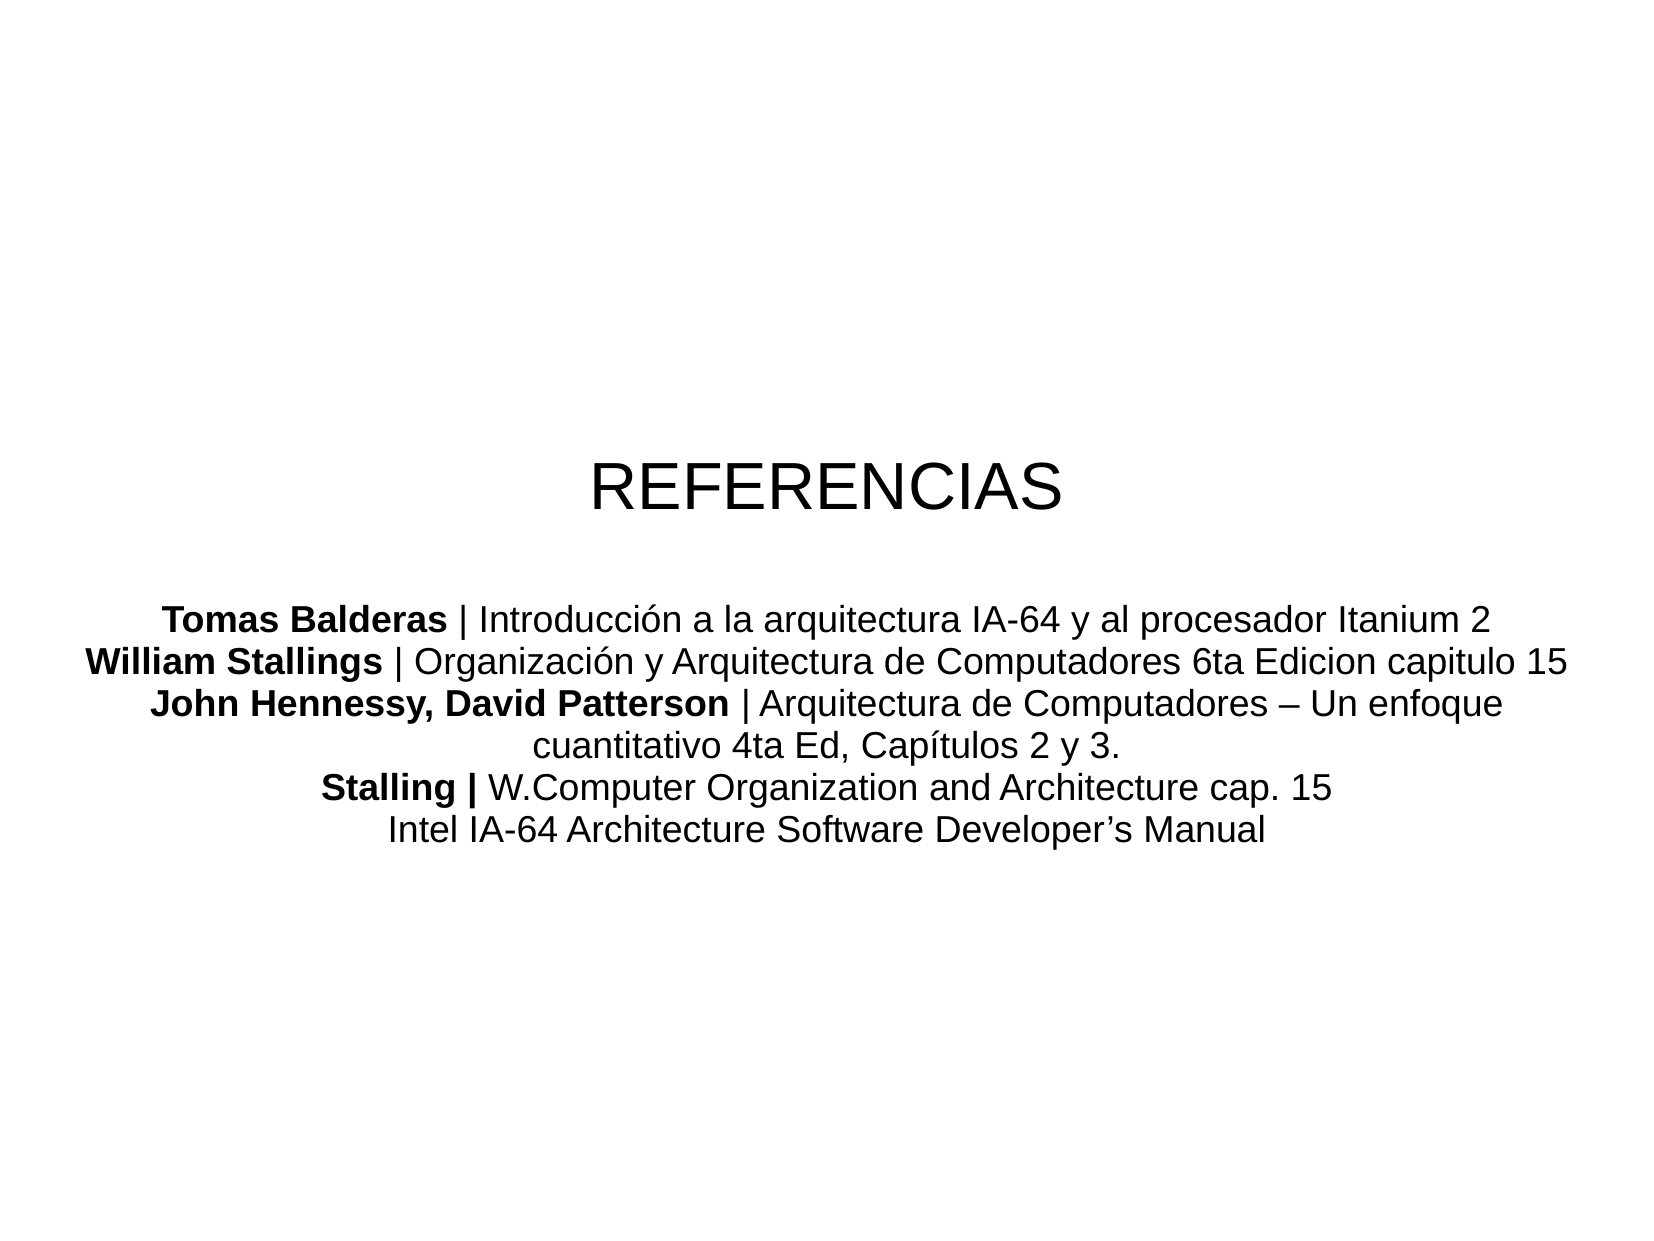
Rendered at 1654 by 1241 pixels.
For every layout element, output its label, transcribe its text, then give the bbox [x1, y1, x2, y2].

text_box REFERENCIAS Tomas Balderas | Introducción a la arquitectura IA-64 y al procesador Itanium 2 William Stallings | Organización y Arquitectura de Computadores 6ta Edicion capitulo 15 John Hennessy, David Patterson | Arquitectura de Computadores – Un enfoque cuantitativo 4ta Ed, Capítulos 2 y 3. Stalling | W.Computer Organization and Architecture cap. 15 Intel IA-64 Architecture Software Developer’s Manual [82, 290, 1571, 1010]
